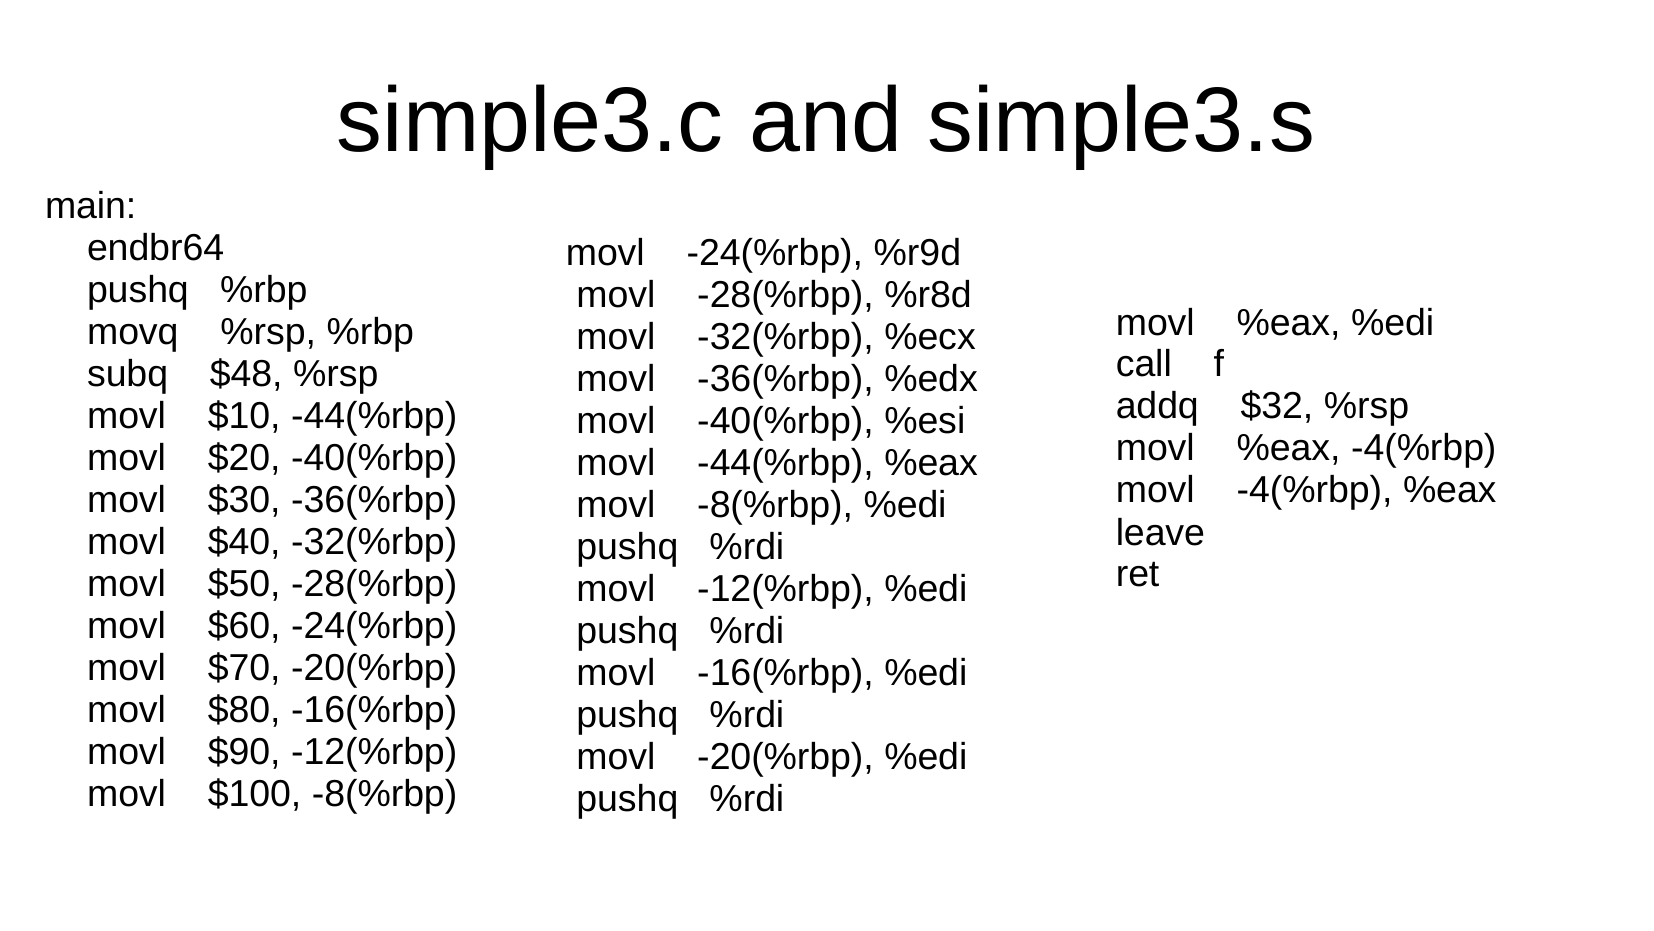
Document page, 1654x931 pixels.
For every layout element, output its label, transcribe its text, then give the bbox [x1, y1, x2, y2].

title simple3.c and simple3.s [82, 37, 1571, 193]
text_box movl %eax, %edi call f addq $32, %rsp movl %eax, -4(%rbp) movl -4(%rbp), %eax leave ret [1059, 293, 1512, 603]
text_box movl -24(%rbp), %r9d movl -28(%rbp), %r8d movl -32(%rbp), %ecx movl -36(%rbp), %edx movl -40(%rbp), %esi movl -44(%rbp), %eax movl -8(%rbp), %edi pushq %rdi movl -12(%rbp), %edi pushq %rdi movl -16(%rbp), %edi pushq %rdi movl -20(%rbp), %edi pushq %rdi [519, 224, 994, 828]
text_box main: endbr64 pushq %rbp movq %rsp, %rbp subq $48, %rsp movl $10, -44(%rbp) movl $20, -40(%rbp) movl $30, -36(%rbp) movl $40, -32(%rbp) movl $50, -28(%rbp) movl $60, -24(%rbp) movl $70, -20(%rbp) movl $80, -16(%rbp) movl $90, -12(%rbp) movl $100, -8(%rbp) [30, 177, 473, 822]
